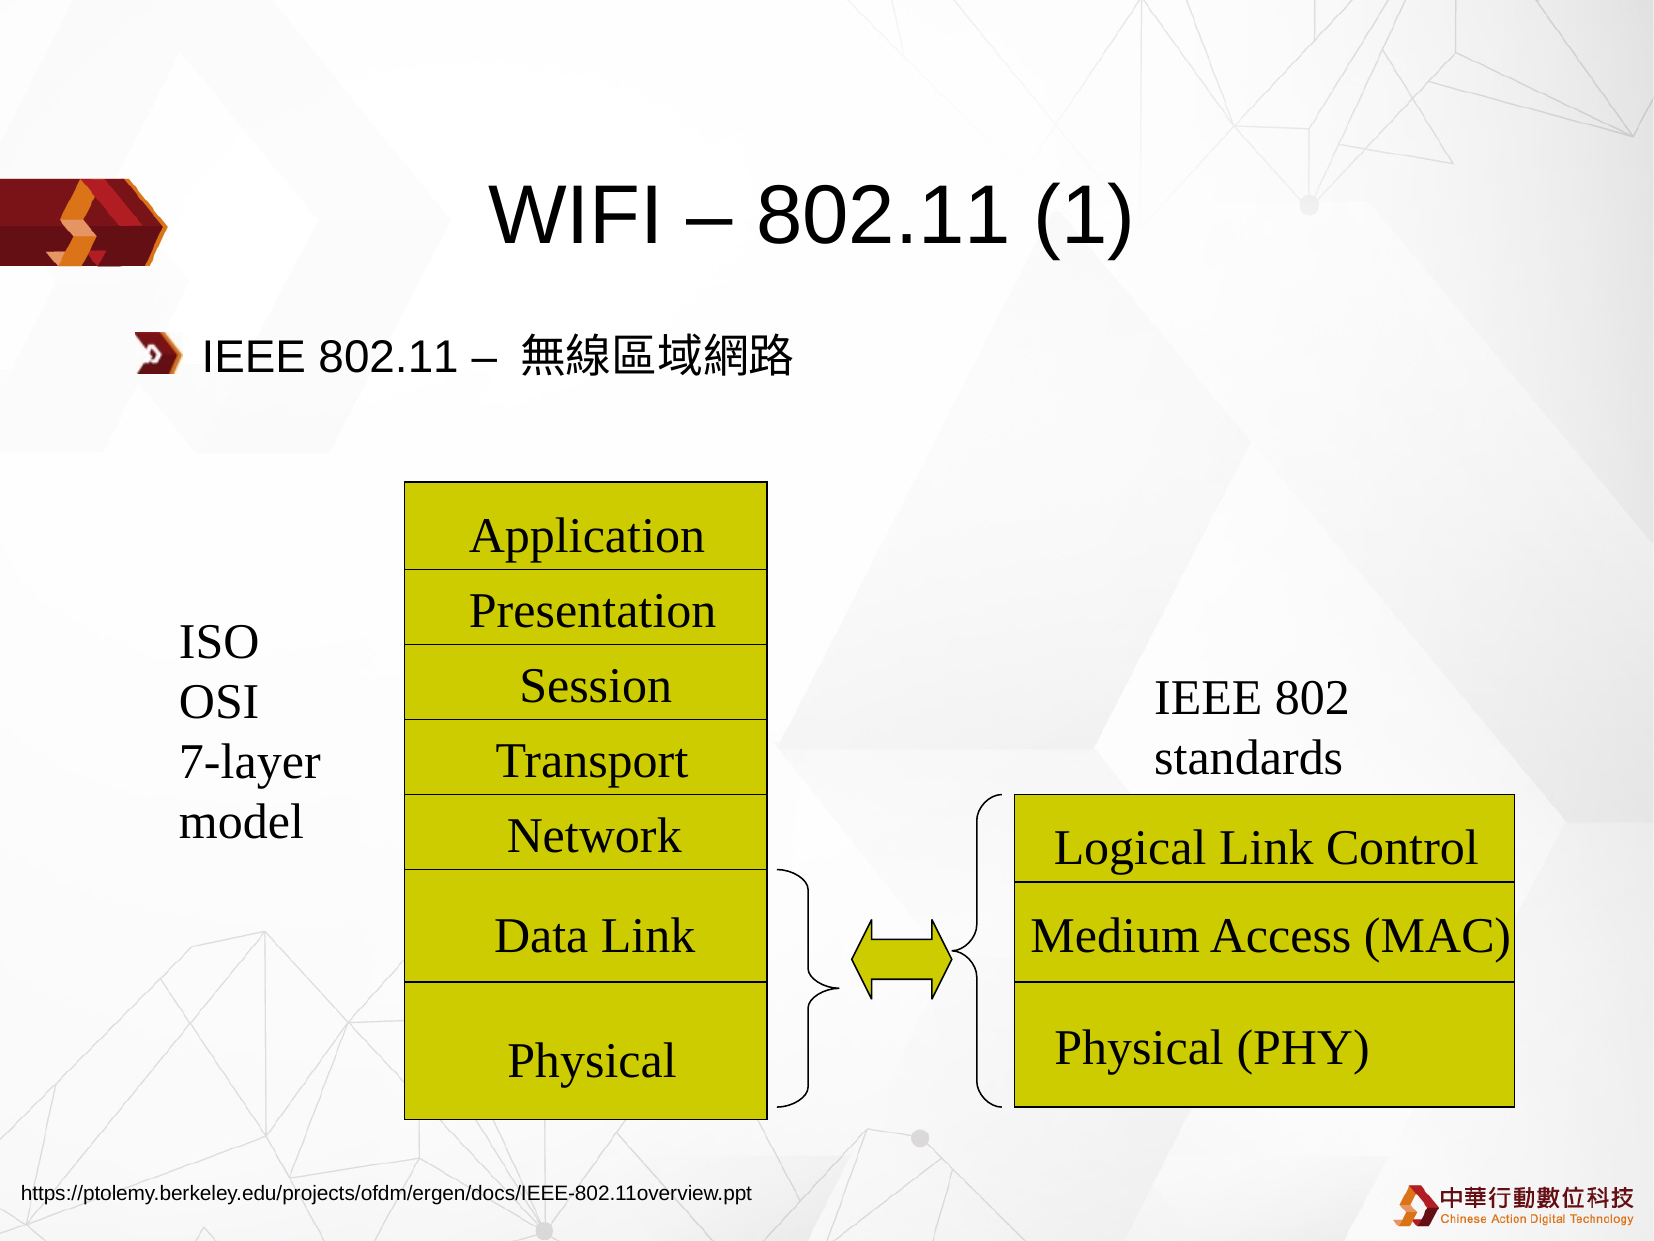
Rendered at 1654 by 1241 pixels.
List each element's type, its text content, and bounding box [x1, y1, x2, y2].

text_box [732, 570, 767, 644]
title WIFI – 802.11 (1) [118, 112, 1506, 281]
text_box Data Link [479, 894, 711, 970]
text_box [404, 482, 767, 569]
text_box Physical [492, 1019, 692, 1096]
text_box [1014, 794, 1515, 1108]
text_box [404, 870, 767, 981]
text_box Network [492, 795, 697, 869]
text_box Logical Link Control [1038, 806, 1495, 883]
text_box [404, 720, 480, 794]
picture [0, 0, 1654, 1241]
text_box Session [504, 644, 688, 719]
text_box [404, 570, 454, 644]
text_box [688, 645, 767, 719]
text_box [697, 795, 767, 869]
text_box Presentation [454, 569, 732, 646]
text_box https://ptolemy.berkeley.edu/projects/ofdm/ergen/docs/IEEE-802.11overview.ppt [6, 1174, 1358, 1232]
text_box [404, 795, 492, 869]
text_box [404, 983, 767, 1120]
text_box [851, 919, 952, 1000]
text_box ISO OSI 7-layer model [164, 601, 336, 857]
text_box Application [454, 494, 721, 569]
text_box Transport [480, 720, 704, 794]
text_box IEEE 802 standards [1139, 656, 1365, 793]
text_box [404, 645, 504, 719]
list IEEE 802.11 – 無線區域網路 [118, 319, 1571, 468]
text_box [704, 720, 767, 794]
text_box Medium Access (MAC) [1015, 894, 1527, 970]
text_box Physical (PHY) [1039, 1007, 1385, 1083]
